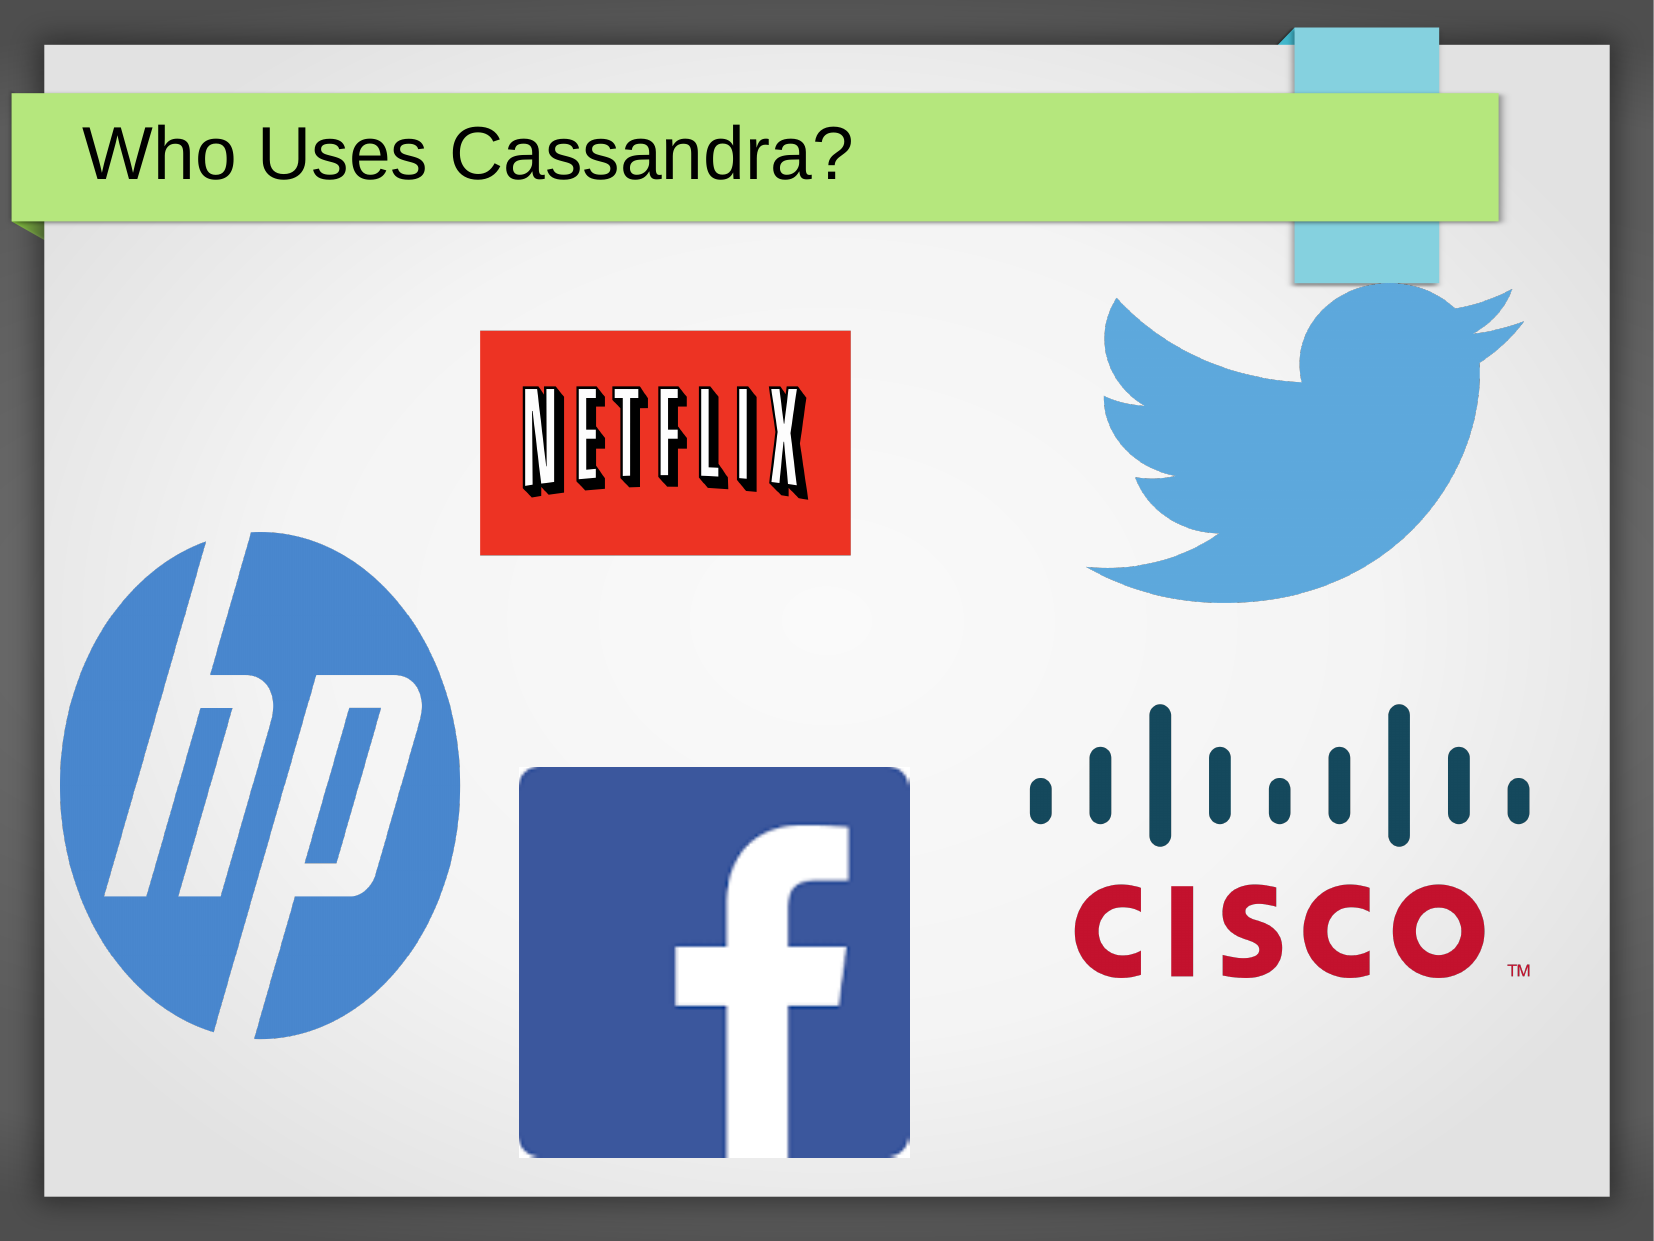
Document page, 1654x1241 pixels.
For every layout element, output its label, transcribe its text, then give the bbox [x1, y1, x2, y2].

title Who Uses Cassandra? [82, 94, 1264, 213]
picture [0, 0, 1654, 1241]
list [82, 295, 1571, 1015]
